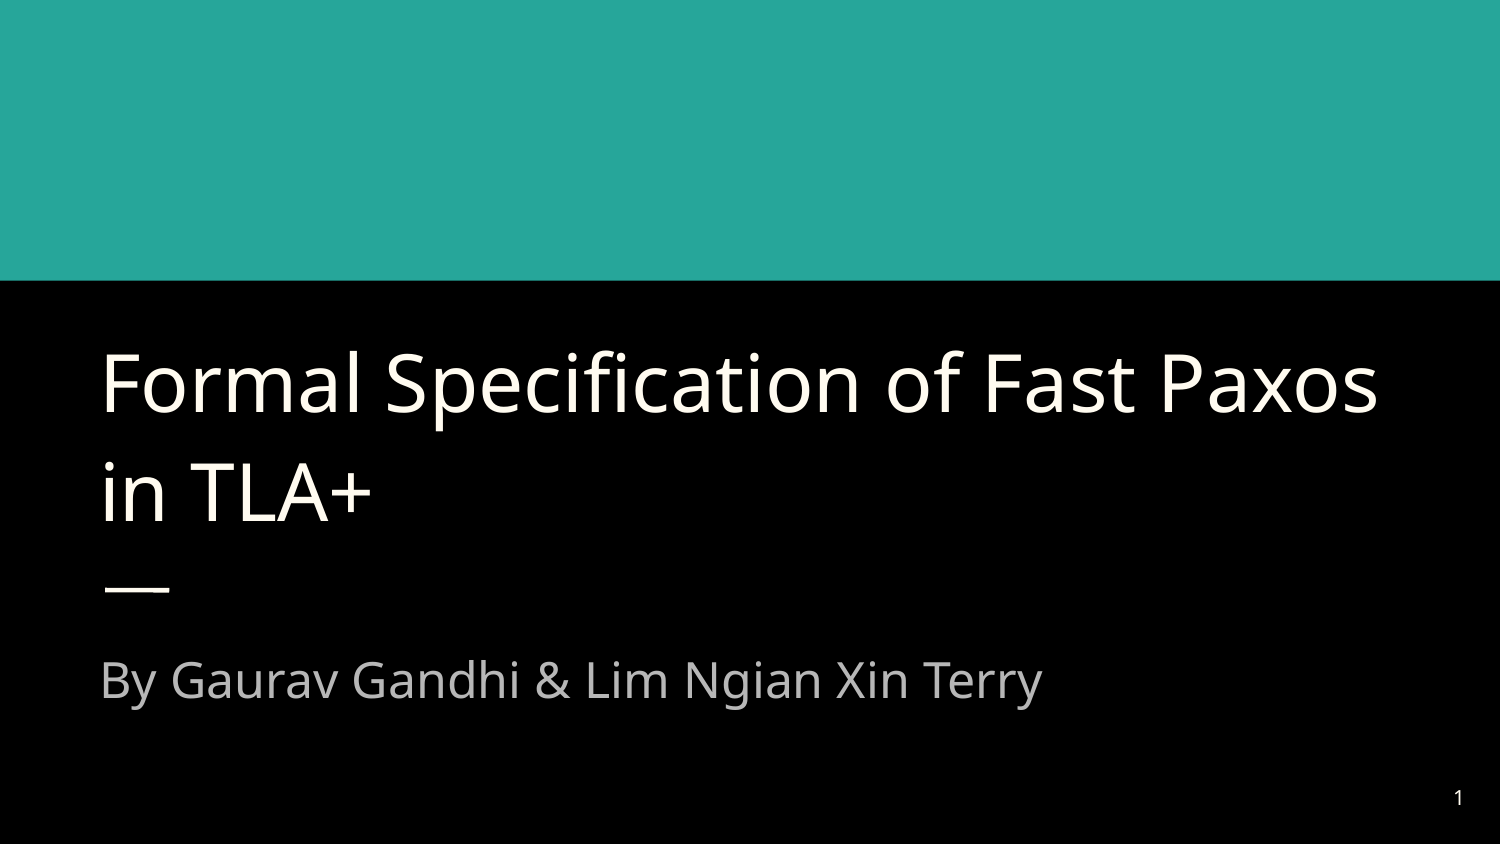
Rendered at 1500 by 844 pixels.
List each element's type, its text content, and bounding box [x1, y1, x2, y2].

subtitle By Gaurav Gandhi & Lim Ngian Xin Terry [84, 630, 1416, 760]
slide_number <number> [1389, 764, 1480, 830]
title Formal Specification of Fast Paxos in TLA+ [84, 310, 1416, 561]
